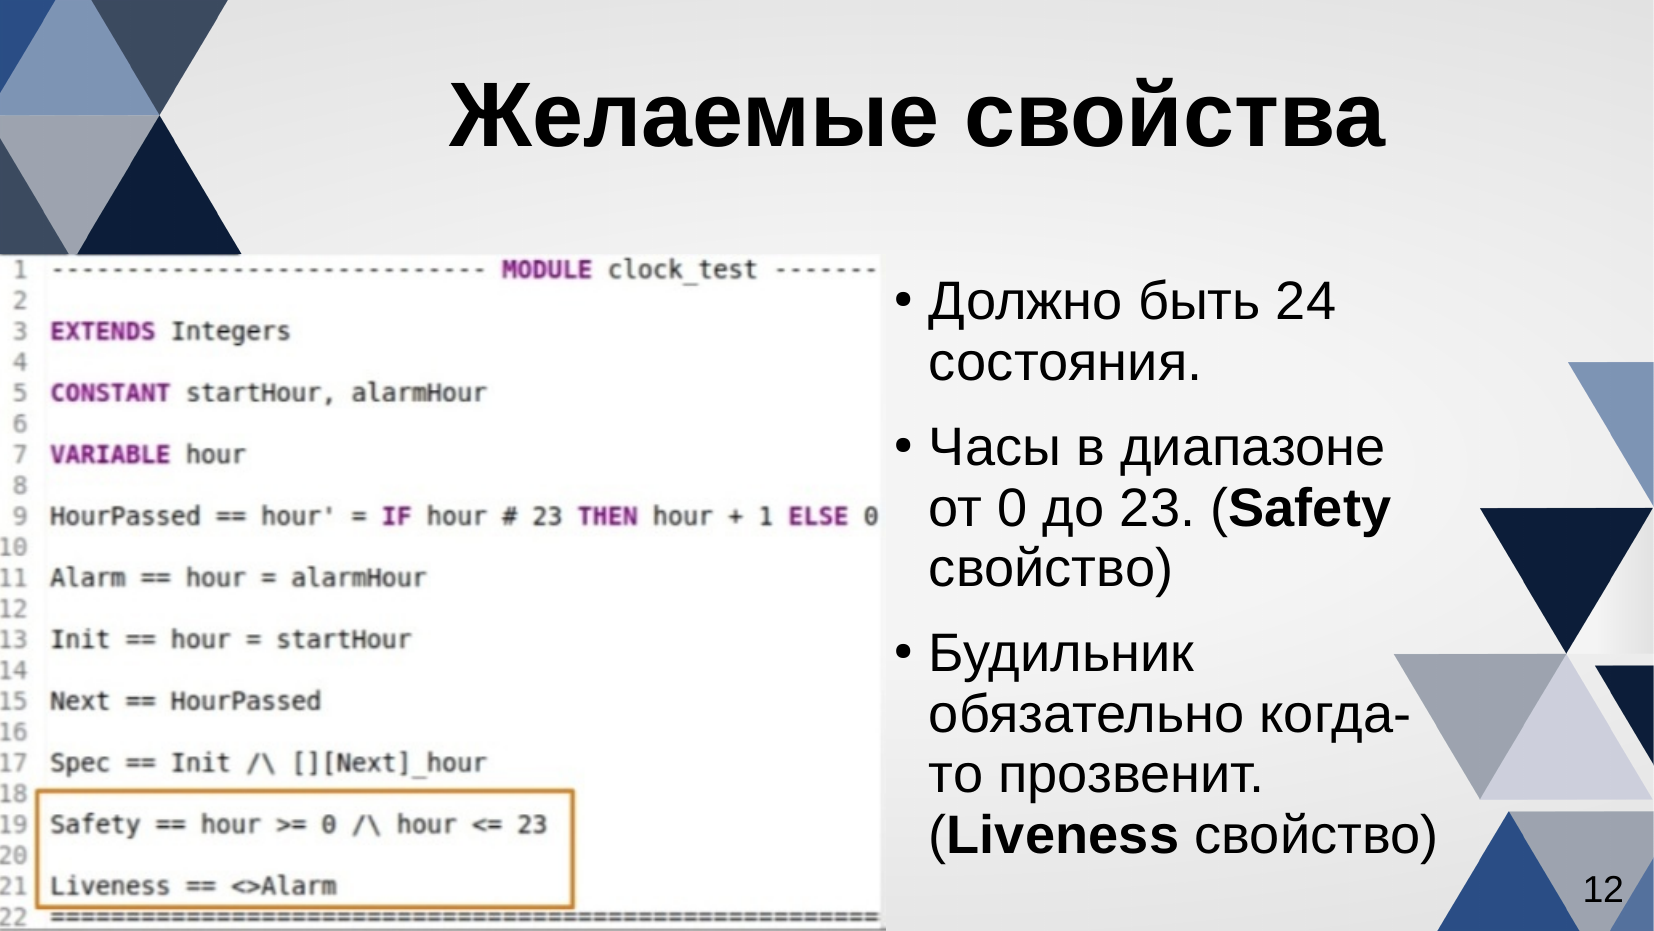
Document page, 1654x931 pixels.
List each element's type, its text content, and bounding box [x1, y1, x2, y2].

text_box Должно быть 24 состояния. Часы в диапазоне от 0 до 23. (Safety свойство) Будильник обязательно когда-то прозвенит. (Liveness свойство) [878, 263, 1466, 931]
text_box <number> [1567, 861, 1654, 919]
picture [0, 0, 1654, 931]
title Желаемые свойства [174, 37, 1654, 193]
